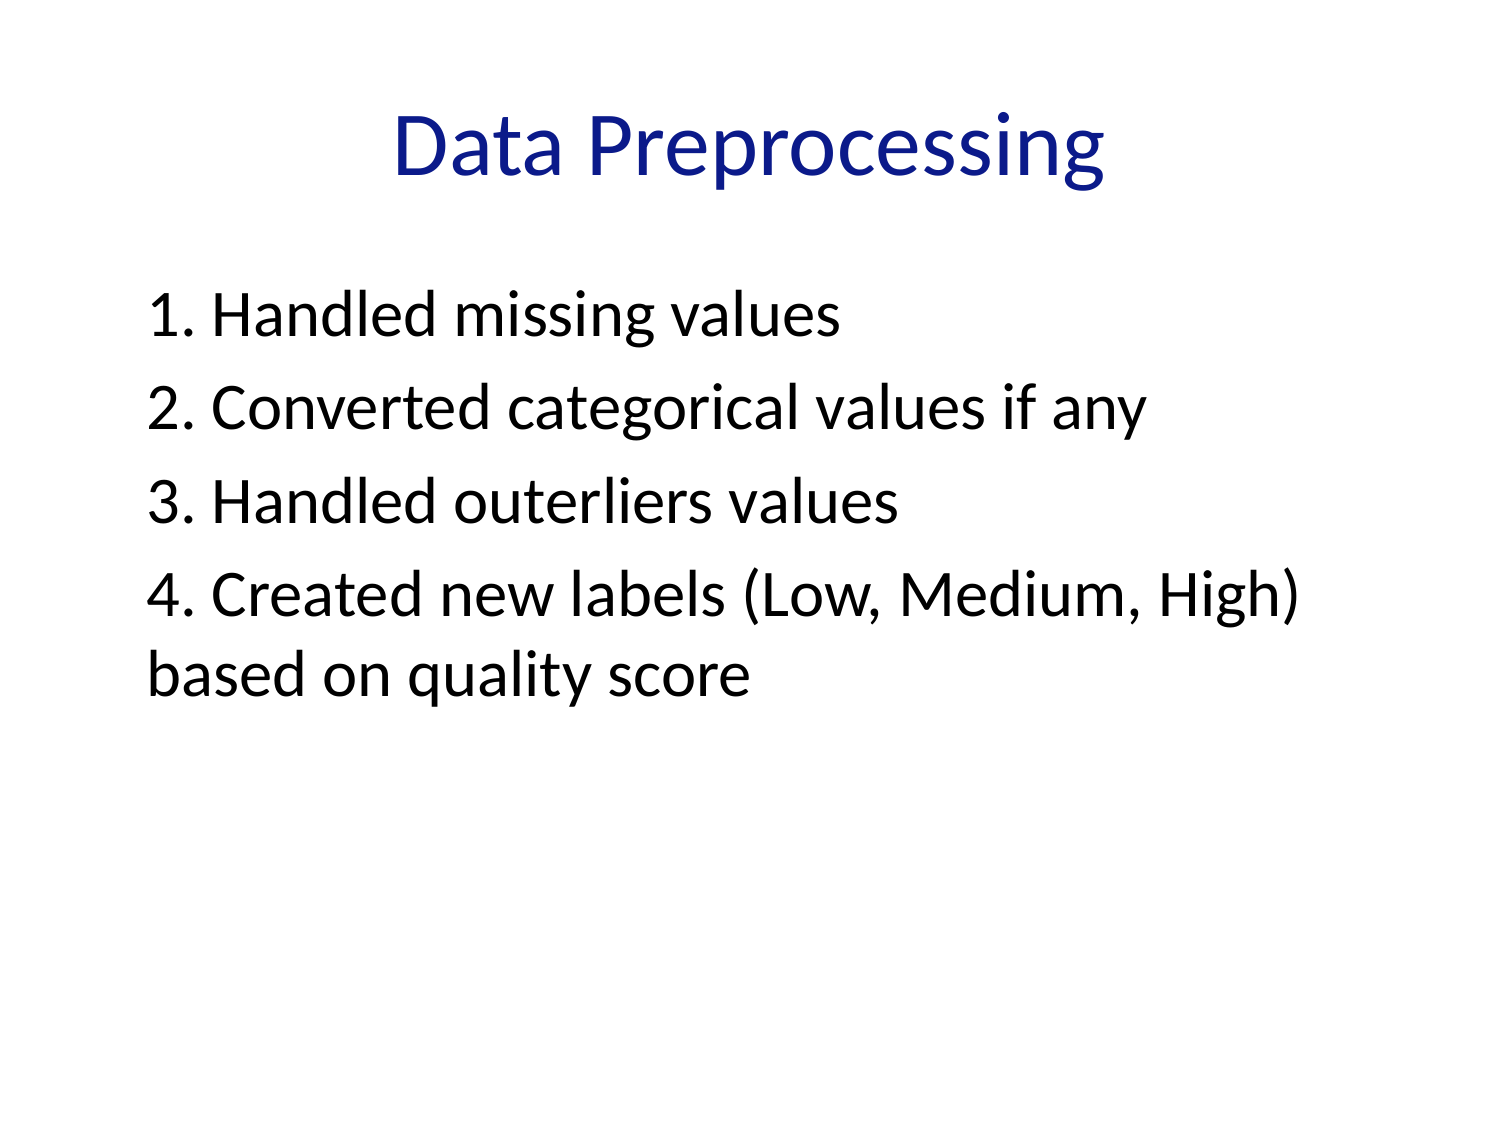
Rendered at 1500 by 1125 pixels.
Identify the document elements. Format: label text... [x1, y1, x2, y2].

title Data Preprocessing [75, 45, 1425, 233]
list 1. Handled missing values 2. Converted categorical values if any 3. Handled outerliers values 4. Created new labels (Low, Medium, High) based on quality score [75, 262, 1425, 1005]
